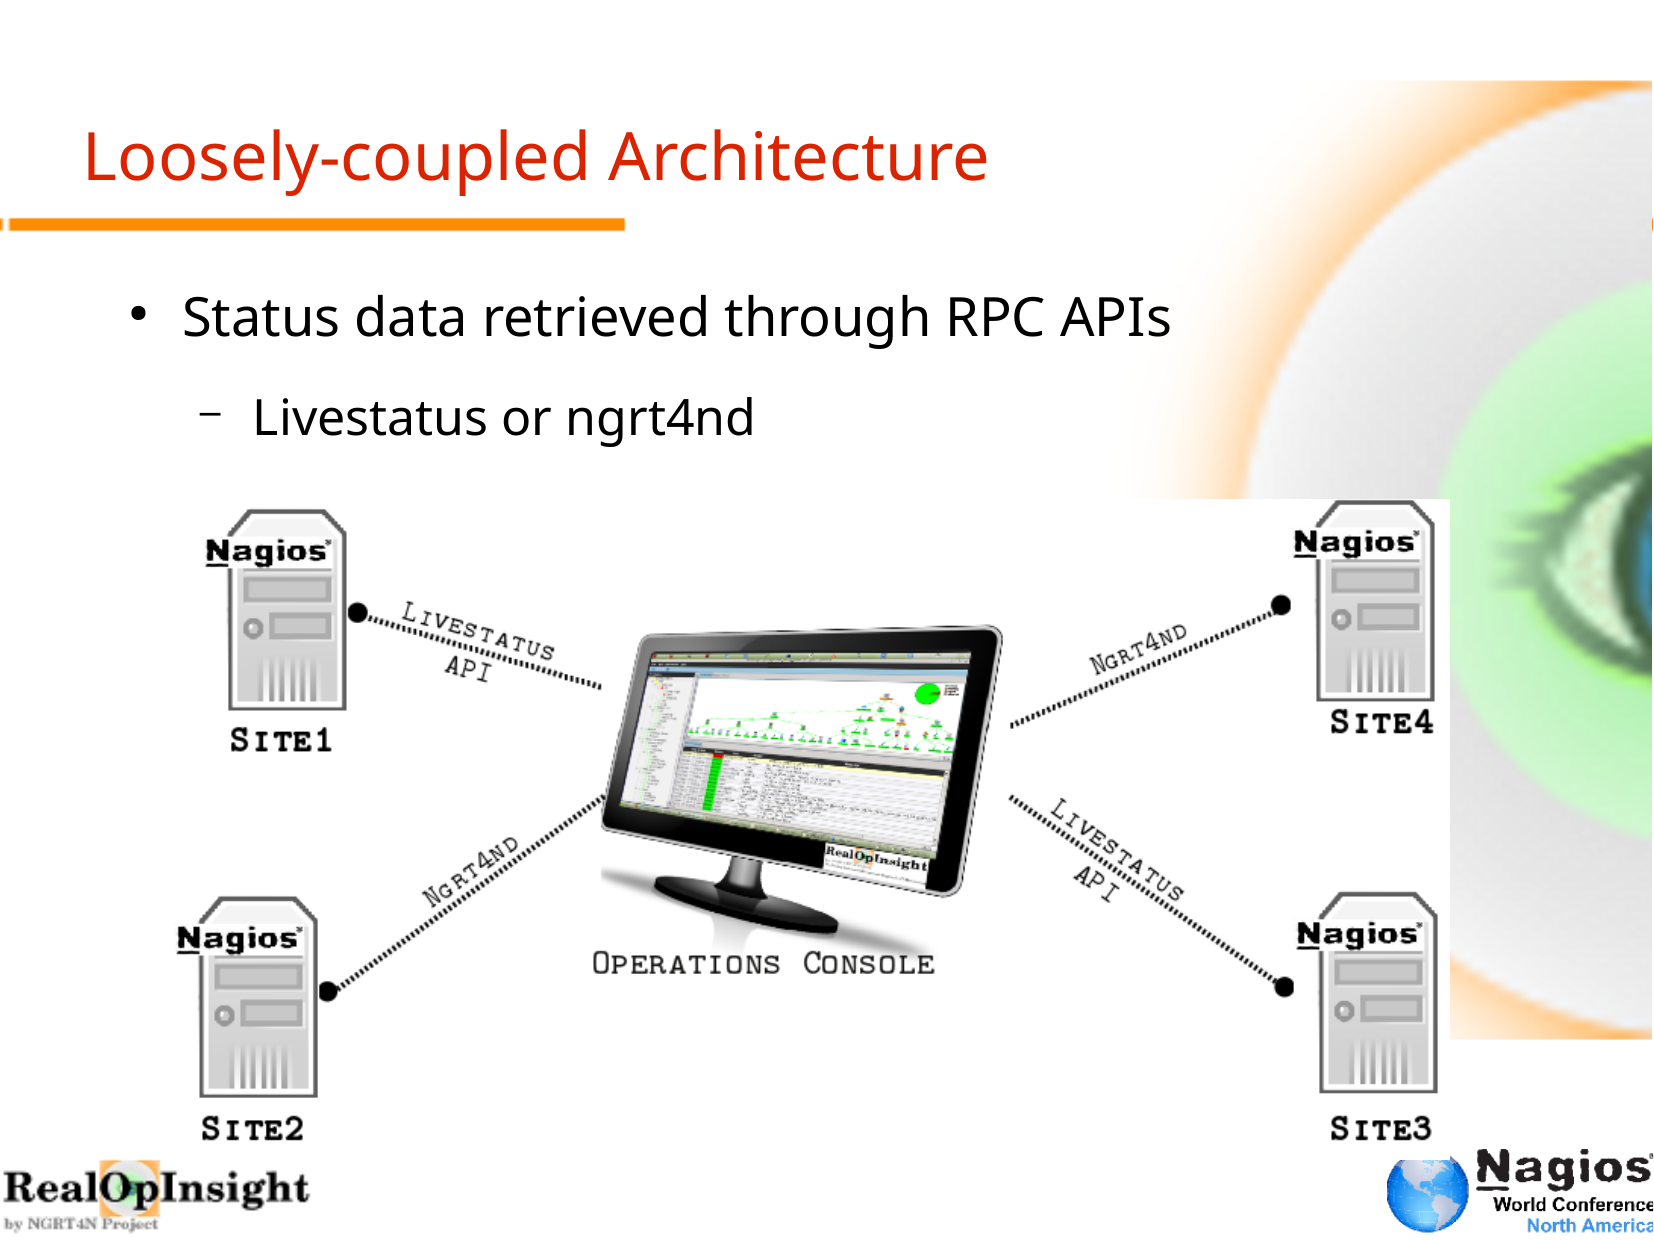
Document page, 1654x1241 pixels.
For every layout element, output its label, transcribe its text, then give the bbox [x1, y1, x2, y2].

list Status data retrieved through RPC APIs Livestatus or ngrt4nd [111, 278, 1566, 474]
title Loosely-coupled Architecture [82, 73, 1547, 237]
picture [0, 0, 1654, 1241]
